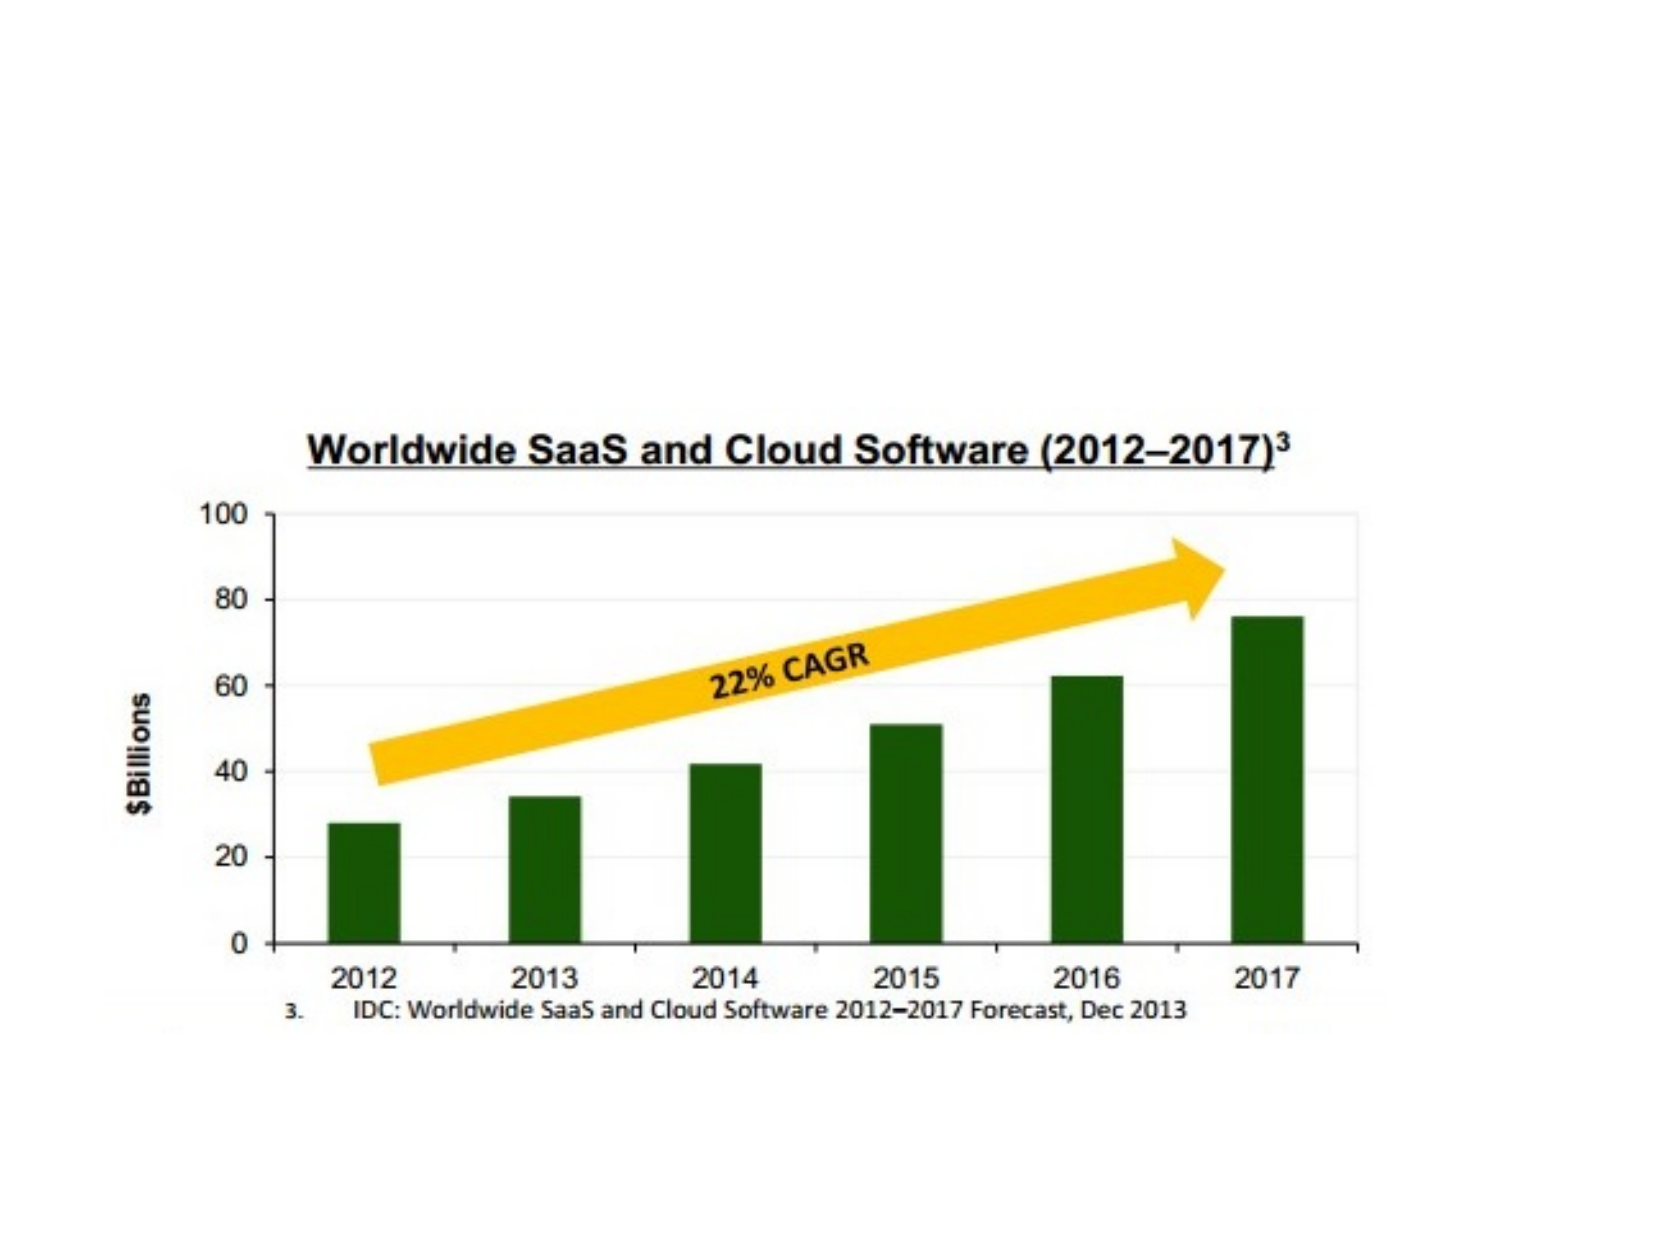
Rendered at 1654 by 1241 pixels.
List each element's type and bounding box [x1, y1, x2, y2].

picture [102, 407, 1388, 1034]
